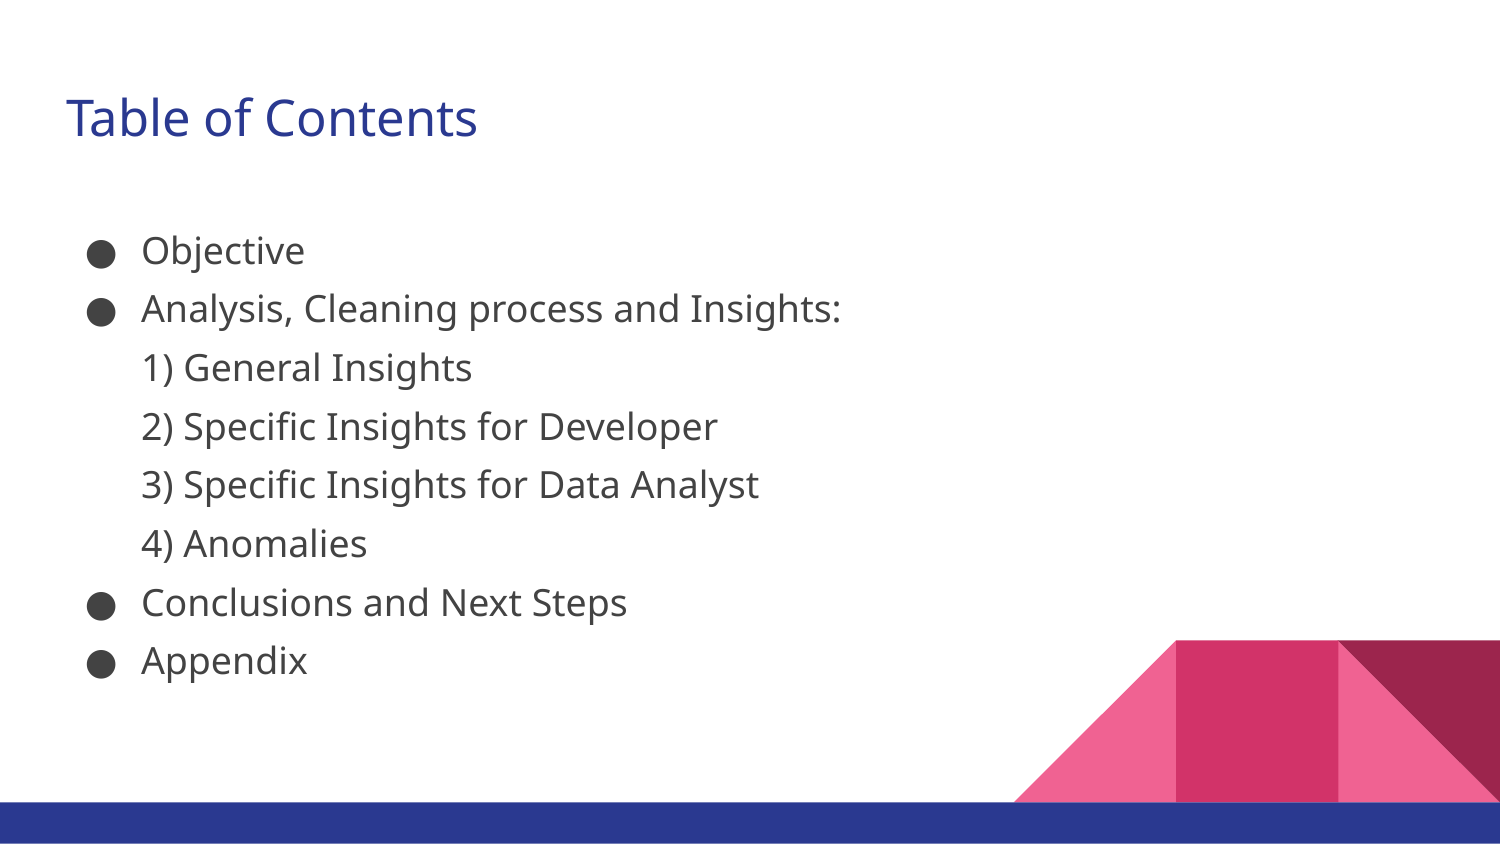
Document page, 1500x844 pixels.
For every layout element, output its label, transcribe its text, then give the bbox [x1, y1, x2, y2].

list Objective Analysis, Cleaning process and Insights: 1) General Insights 2) Specific Insights for Developer 3) Specific Insights for Data Analyst 4) Anomalies Conclusions and Next Steps Appendix [51, 201, 1449, 750]
title Table of Contents [51, 67, 1449, 167]
